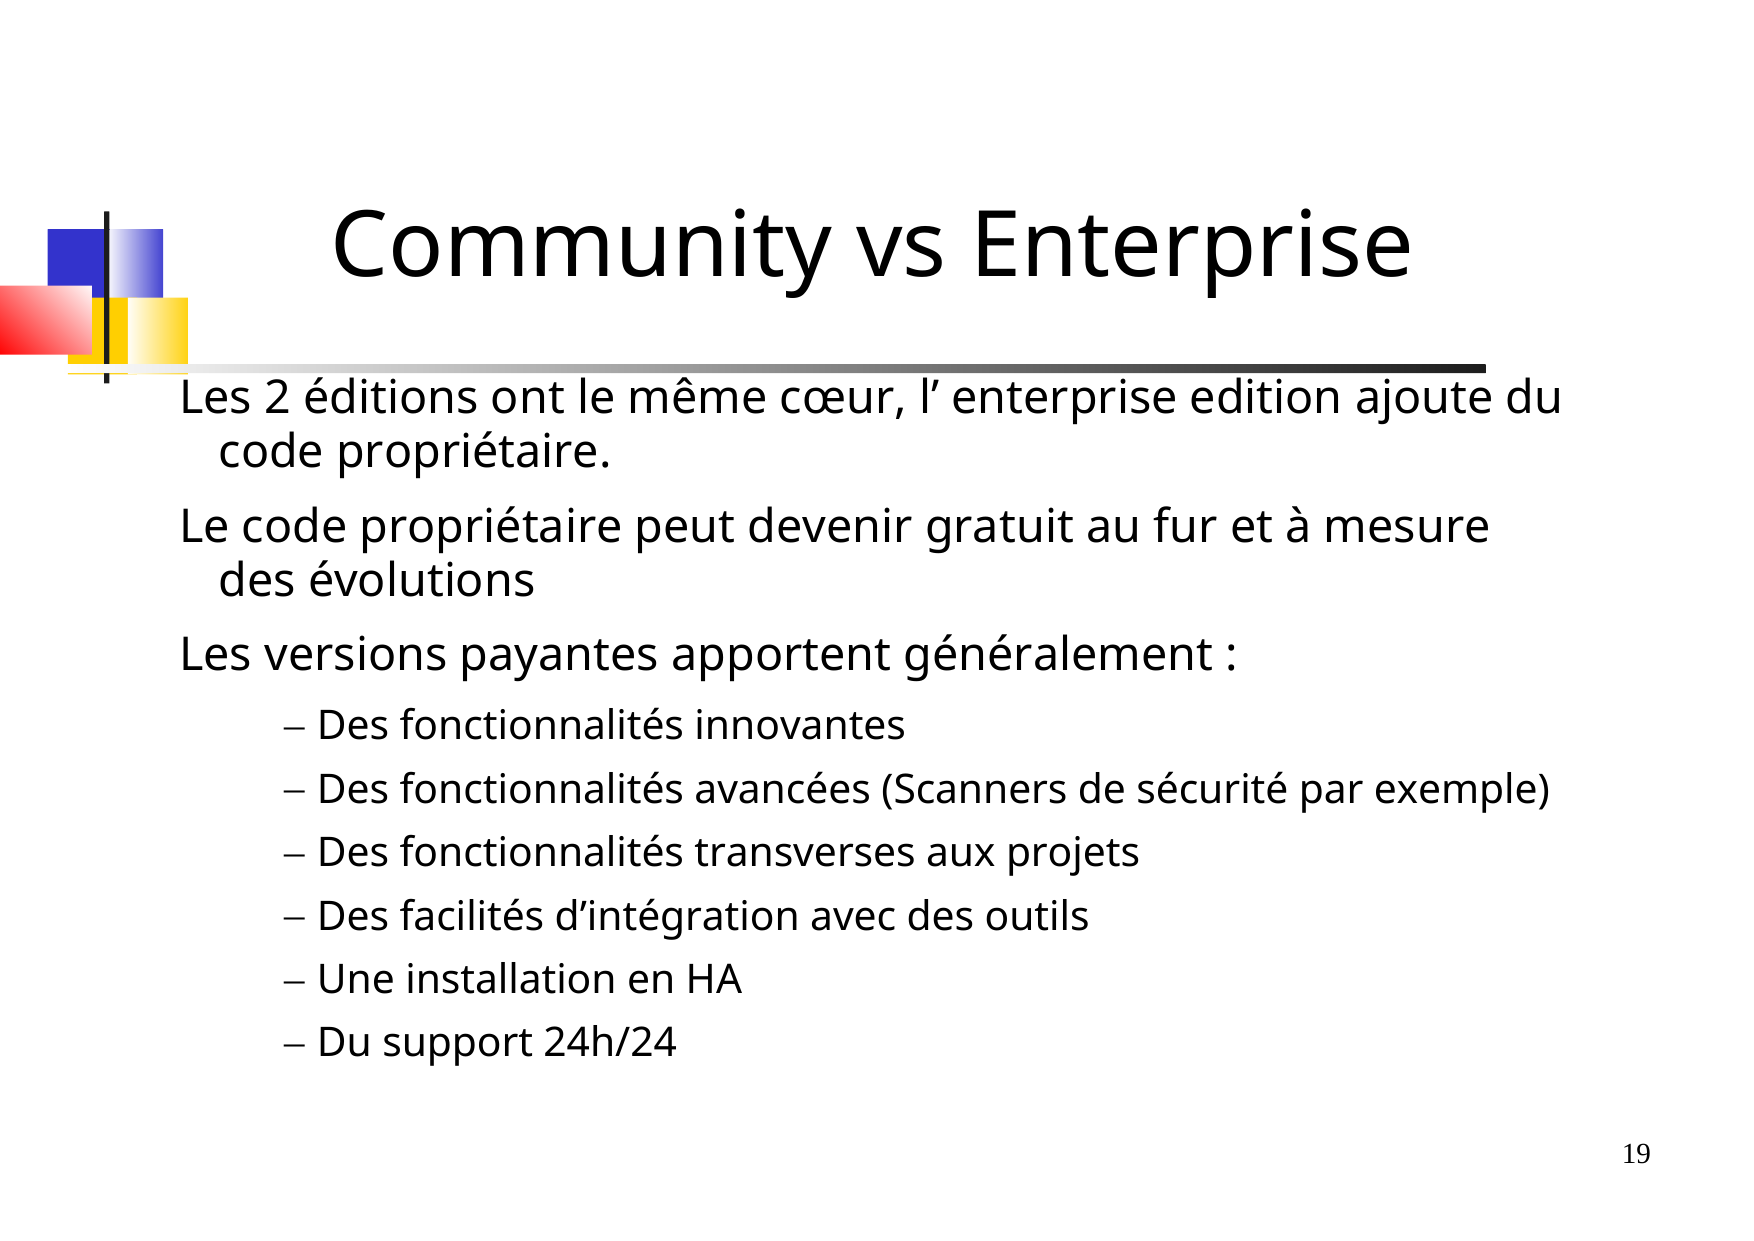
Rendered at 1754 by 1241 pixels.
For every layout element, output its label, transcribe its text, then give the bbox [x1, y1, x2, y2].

title Community vs Enterprise [179, 139, 1567, 351]
list Les 2 éditions ont le même cœur, l’ enterprise edition ajoute du code propriétaire. Le code propriétaire peut devenir gratuit au fur et à mesure des évolutions Les versions payantes apportent généralement : Des fonctionnalités innovantes Des fonctionnalités avancées (Scanners de sécurité par exemple) Des fonctionnalités transverses aux projets Des facilités d’intégration avec des outils Une installation en HA Du support 24h/24 [179, 371, 1567, 1091]
